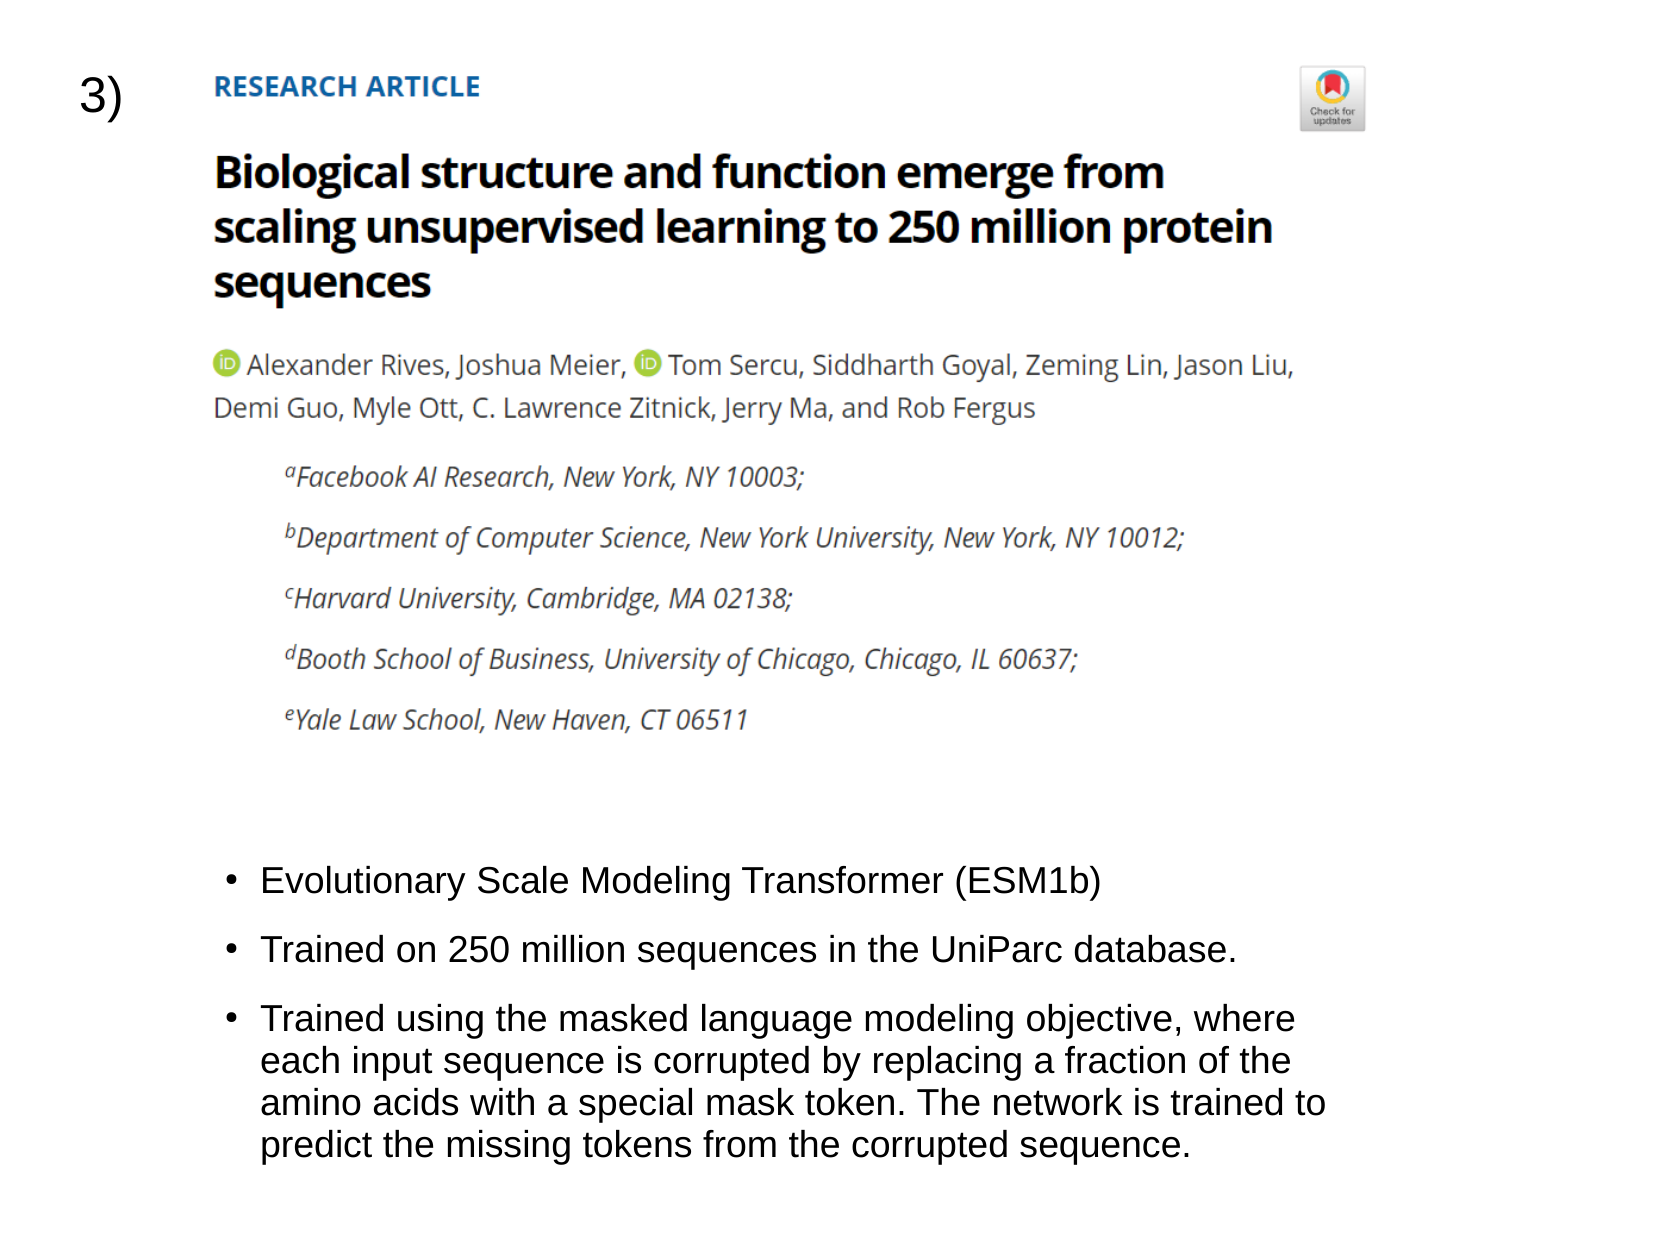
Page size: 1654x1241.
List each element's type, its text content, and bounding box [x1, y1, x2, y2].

text_box 3) [64, 60, 215, 131]
text_box Evolutionary Scale Modeling Transformer (ESM1b) Trained on 250 million sequences in the UniParc database. Trained using the masked language modeling objective, where each input sequence is corrupted by replacing a fraction of the amino acids with a special mask token. The network is trained to predict the missing tokens from the corrupted sequence. [210, 852, 1381, 1241]
picture [180, 37, 1384, 751]
